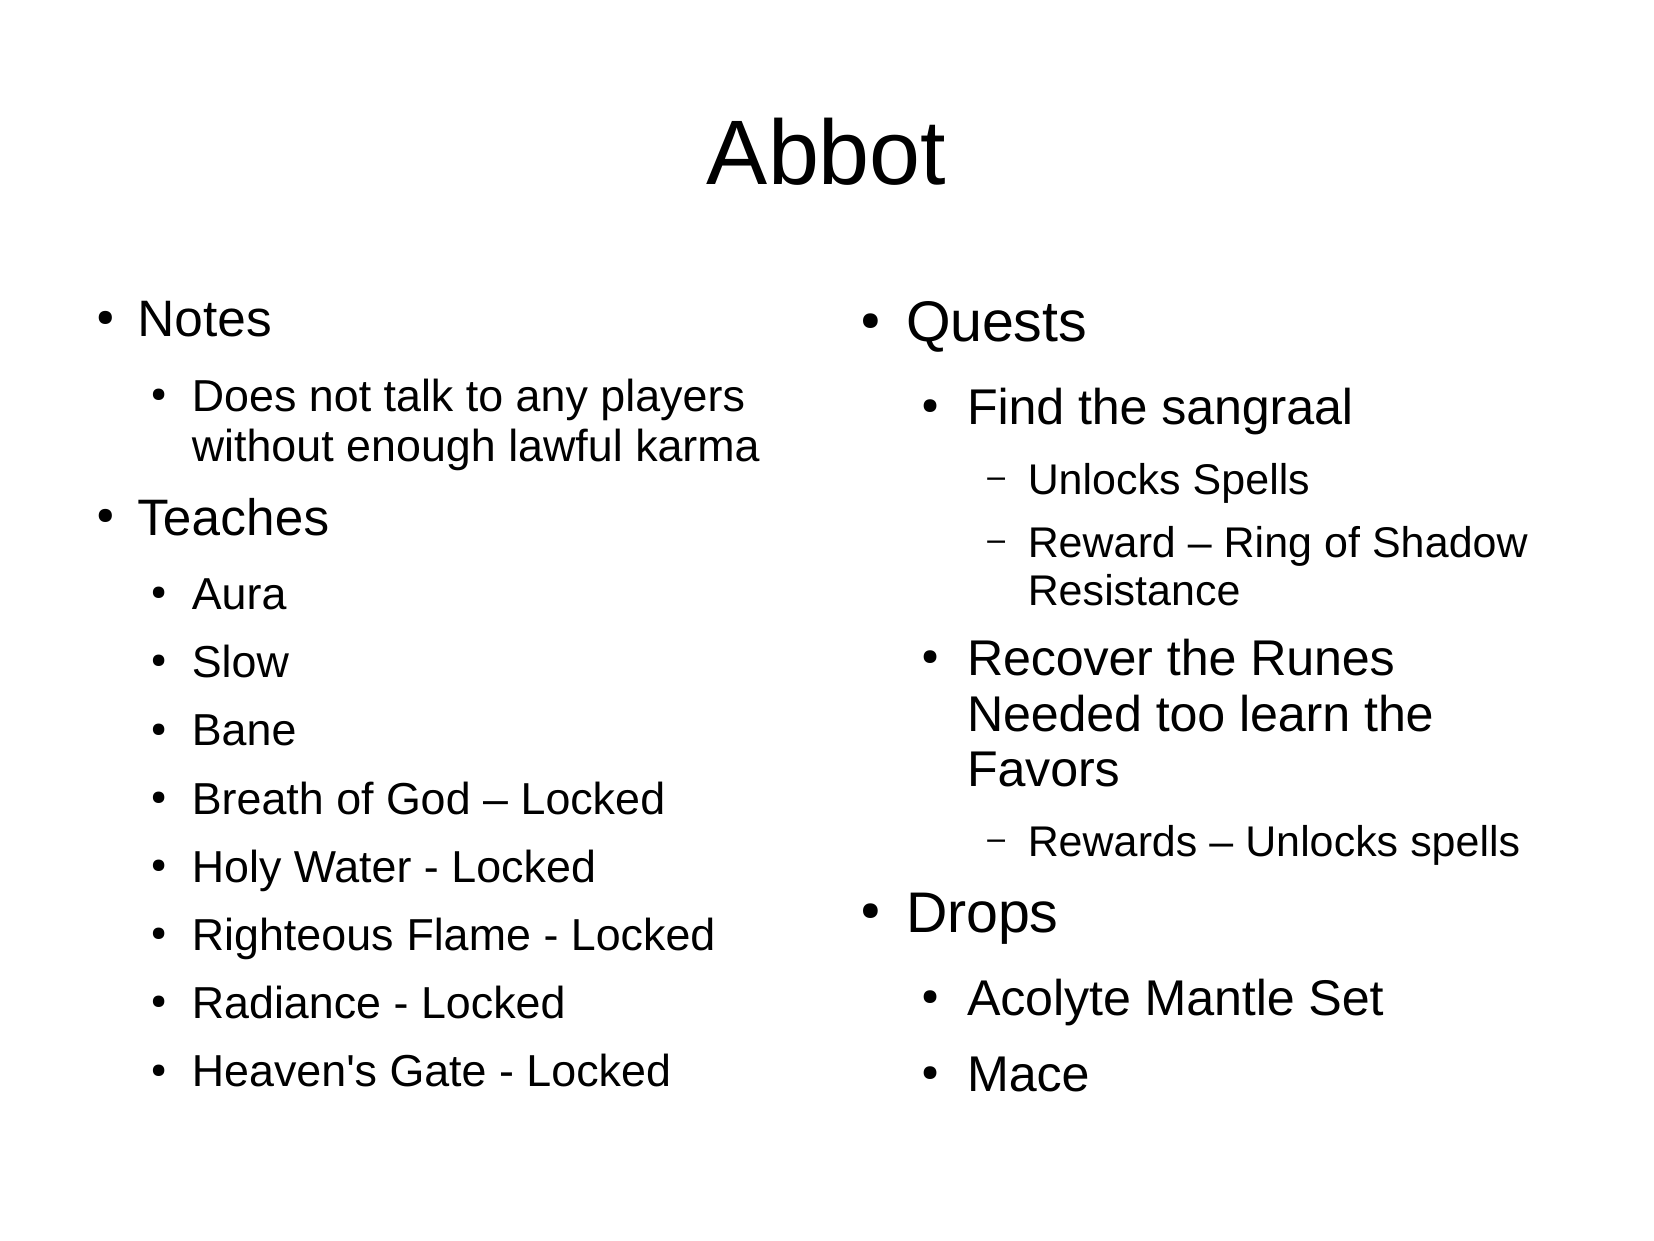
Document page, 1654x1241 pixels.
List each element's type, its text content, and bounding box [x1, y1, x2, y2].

list Notes Does not talk to any players without enough lawful karma Teaches Aura Slow Bane Breath of God – Locked Holy Water - Locked Righteous Flame - Locked Radiance - Locked Heaven's Gate - Locked [82, 290, 809, 1109]
title Abbot [82, 56, 1571, 250]
list Quests Find the sangraal Unlocks Spells Reward – Ring of Shadow Resistance Recover the Runes Needed too learn the Favors Rewards – Unlocks spells Drops Acolyte Mantle Set Mace [845, 290, 1572, 1109]
